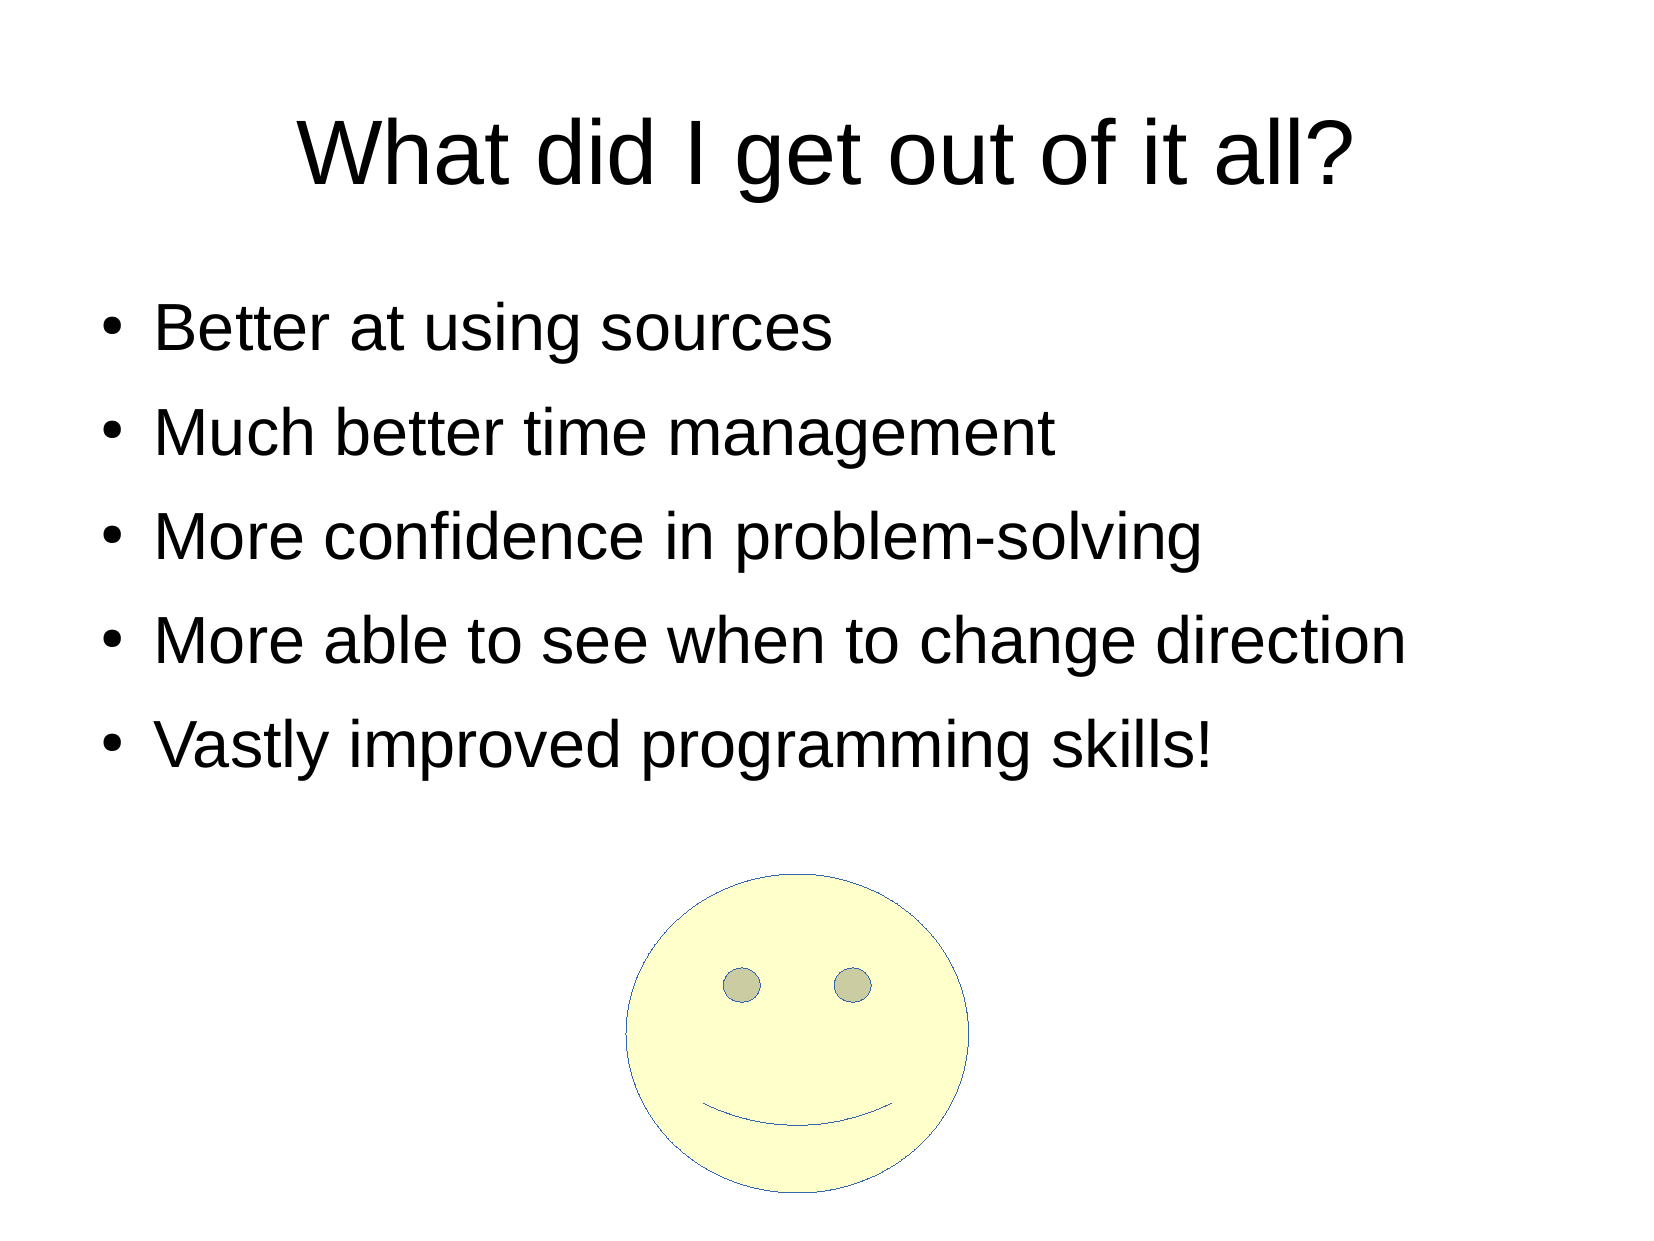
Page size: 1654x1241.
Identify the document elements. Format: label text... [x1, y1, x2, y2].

list Better at using sources Much better time management More confidence in problem-solving More able to see when to change direction Vastly improved programming skills! [82, 290, 1571, 1010]
text_box [625, 874, 969, 1193]
title What did I get out of it all? [82, 49, 1571, 257]
